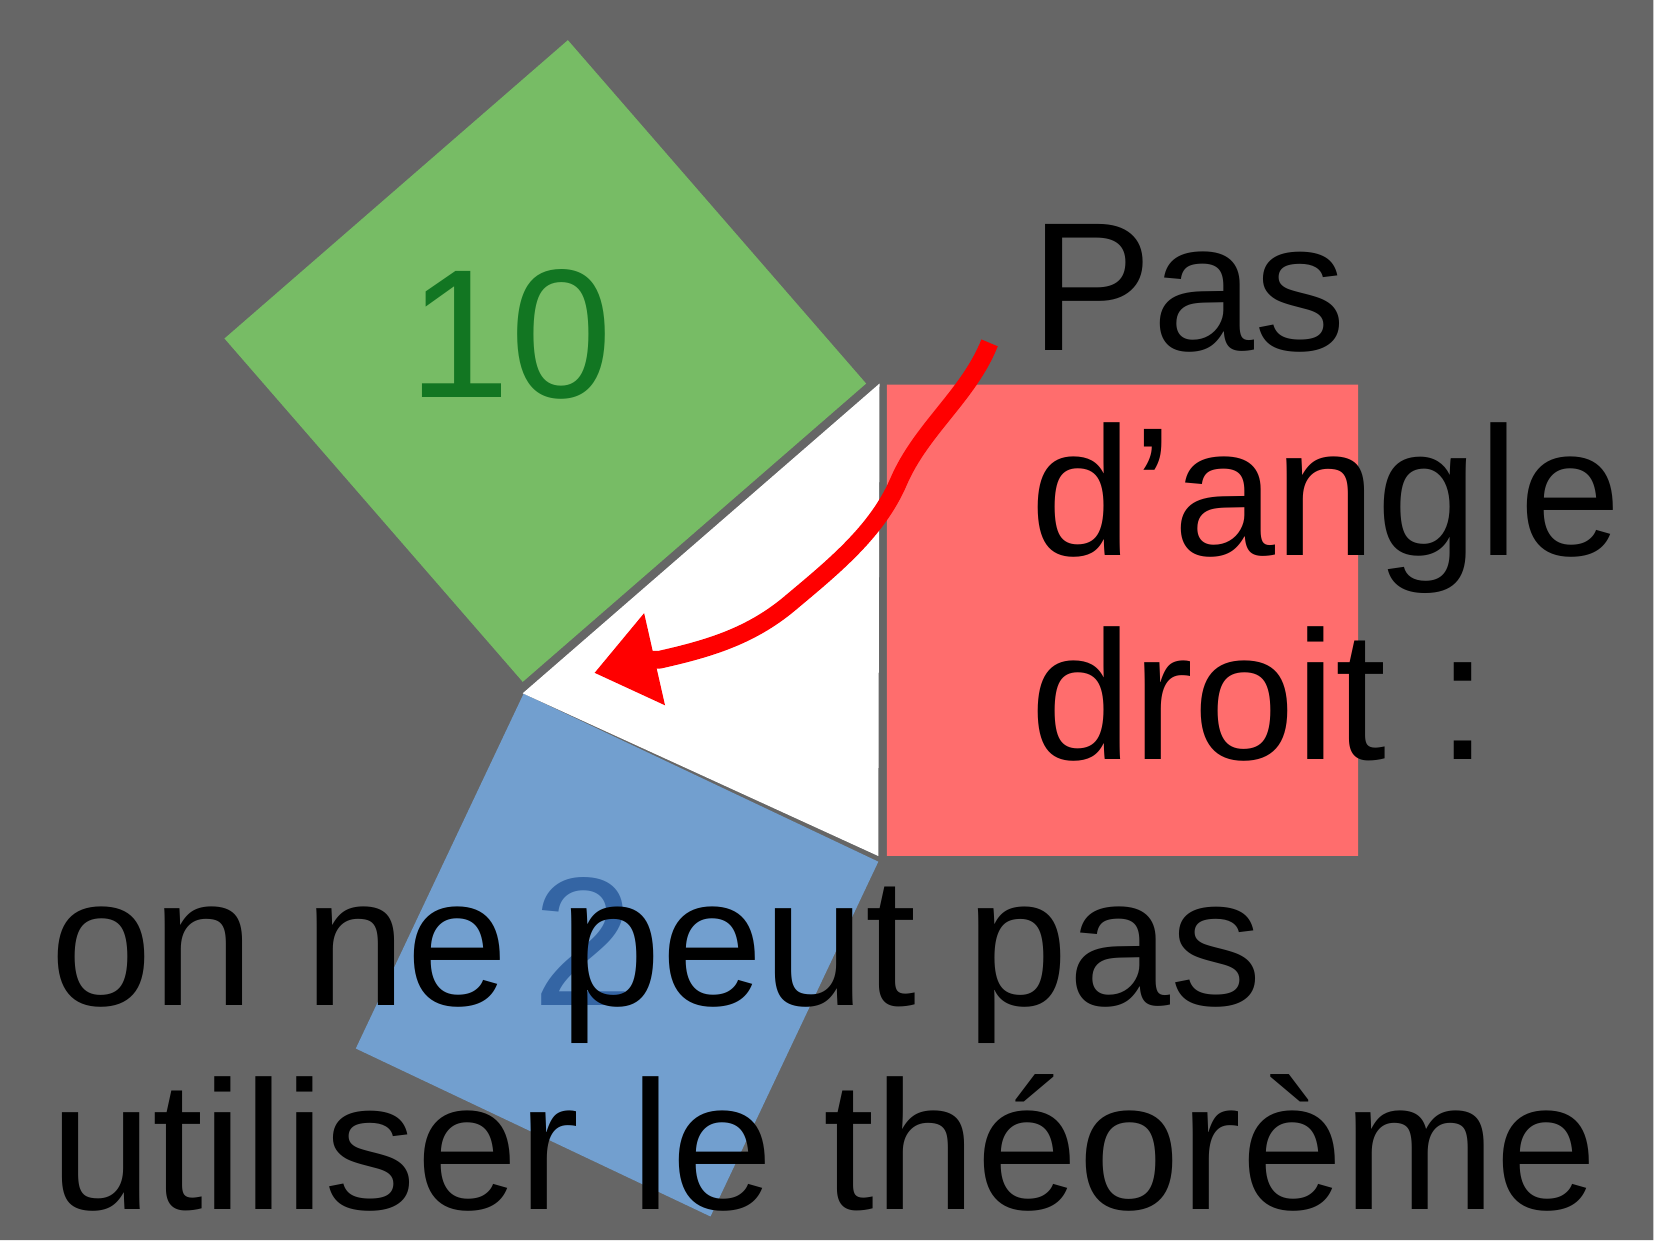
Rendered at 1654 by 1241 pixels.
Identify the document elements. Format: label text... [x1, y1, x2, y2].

text_box 10 [394, 223, 709, 590]
text_box [0, 0, 1654, 1241]
text_box Pas d’angle droit : [1015, 177, 1637, 807]
text_box on ne peut pas utiliser le théorème [35, 831, 1646, 1241]
